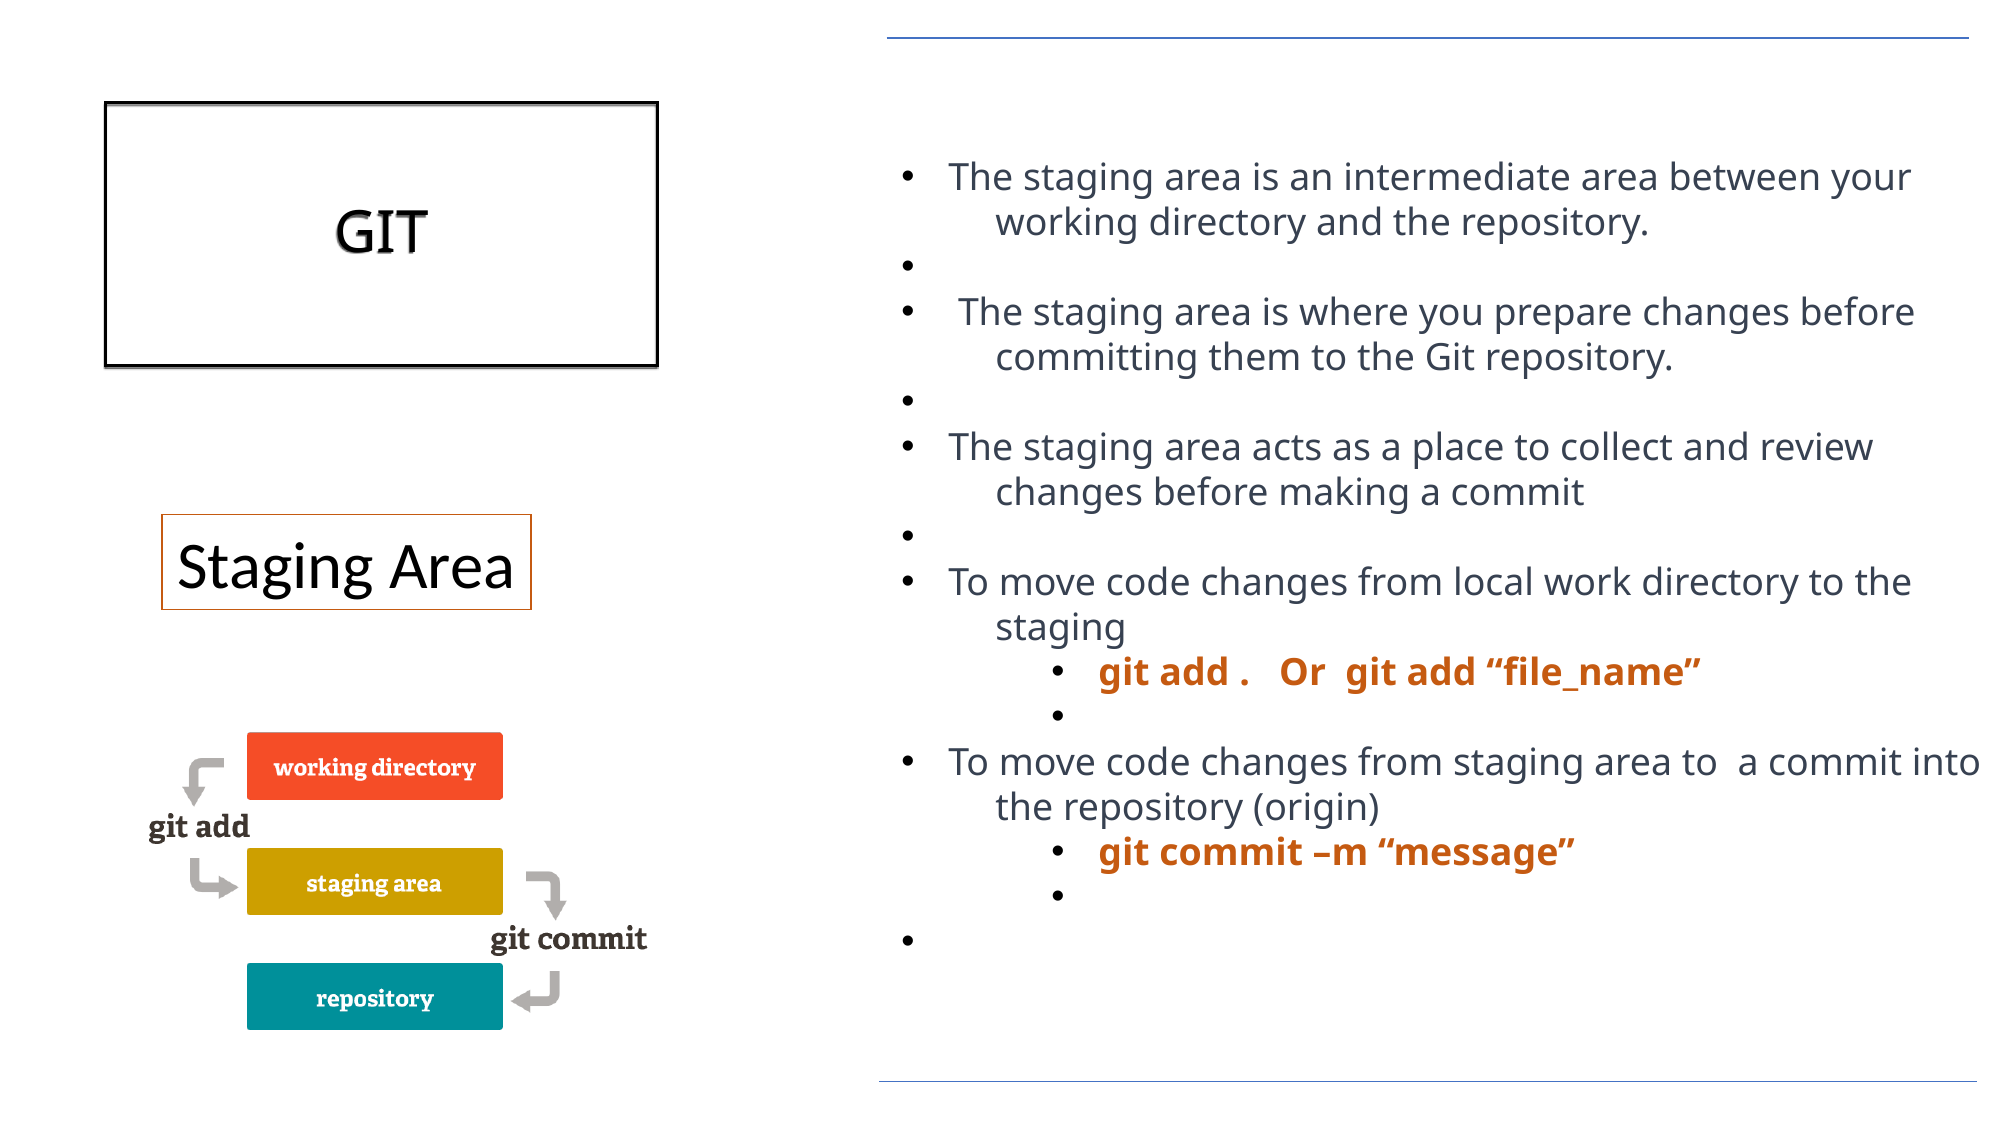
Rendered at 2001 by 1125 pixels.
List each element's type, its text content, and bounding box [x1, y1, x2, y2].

text_box The staging area is an intermediate area between your working directory and the repository. The staging area is where you prepare changes before committing them to the Git repository. The staging area acts as a place to collect and review changes before making a commit To move code changes from local work directory to the staging git add . Or git add “file_name” To move code changes from staging area to a commit into the repository (origin) git commit –m “message” [886, 145, 2000, 934]
text_box Staging Area [162, 514, 531, 610]
picture [132, 726, 658, 1030]
title GIT [105, 102, 658, 366]
